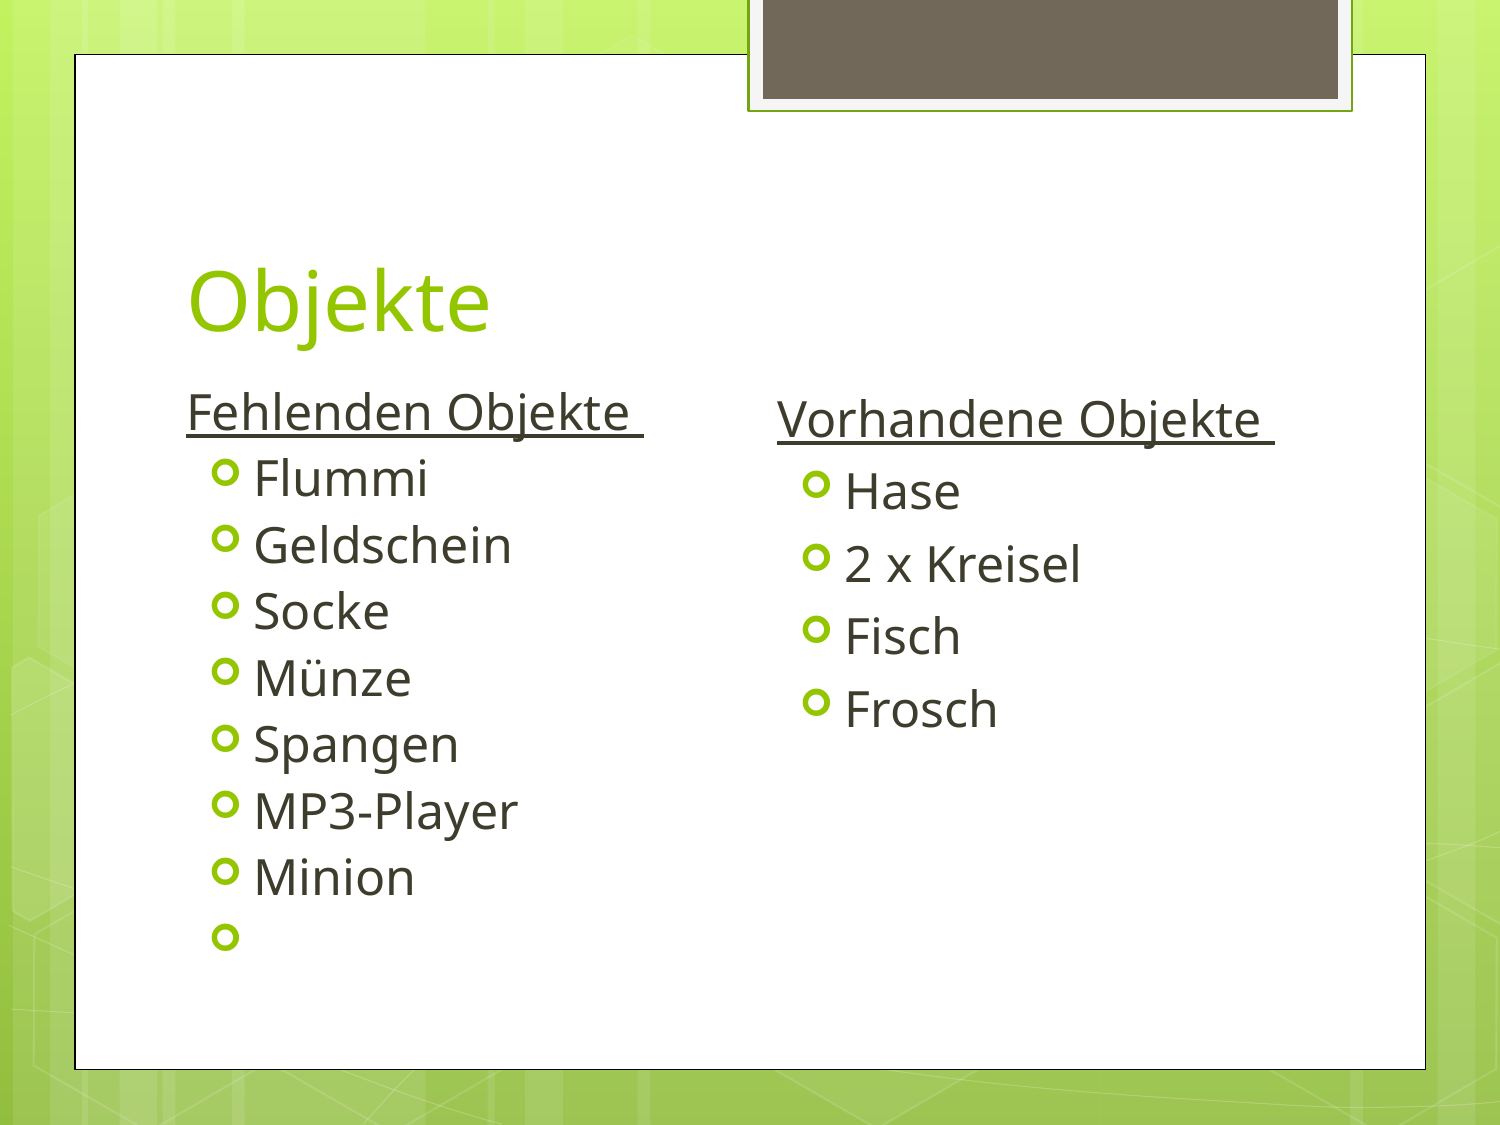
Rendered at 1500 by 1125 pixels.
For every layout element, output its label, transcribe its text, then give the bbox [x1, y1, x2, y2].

list Fehlenden Objekte Flummi Geldschein Socke Münze Spangen MP3-Player Minion [171, 379, 733, 953]
title Objekte [171, 168, 1324, 357]
list Vorhandene Objekte Hase 2 x Kreisel Fisch Frosch [761, 379, 1324, 953]
